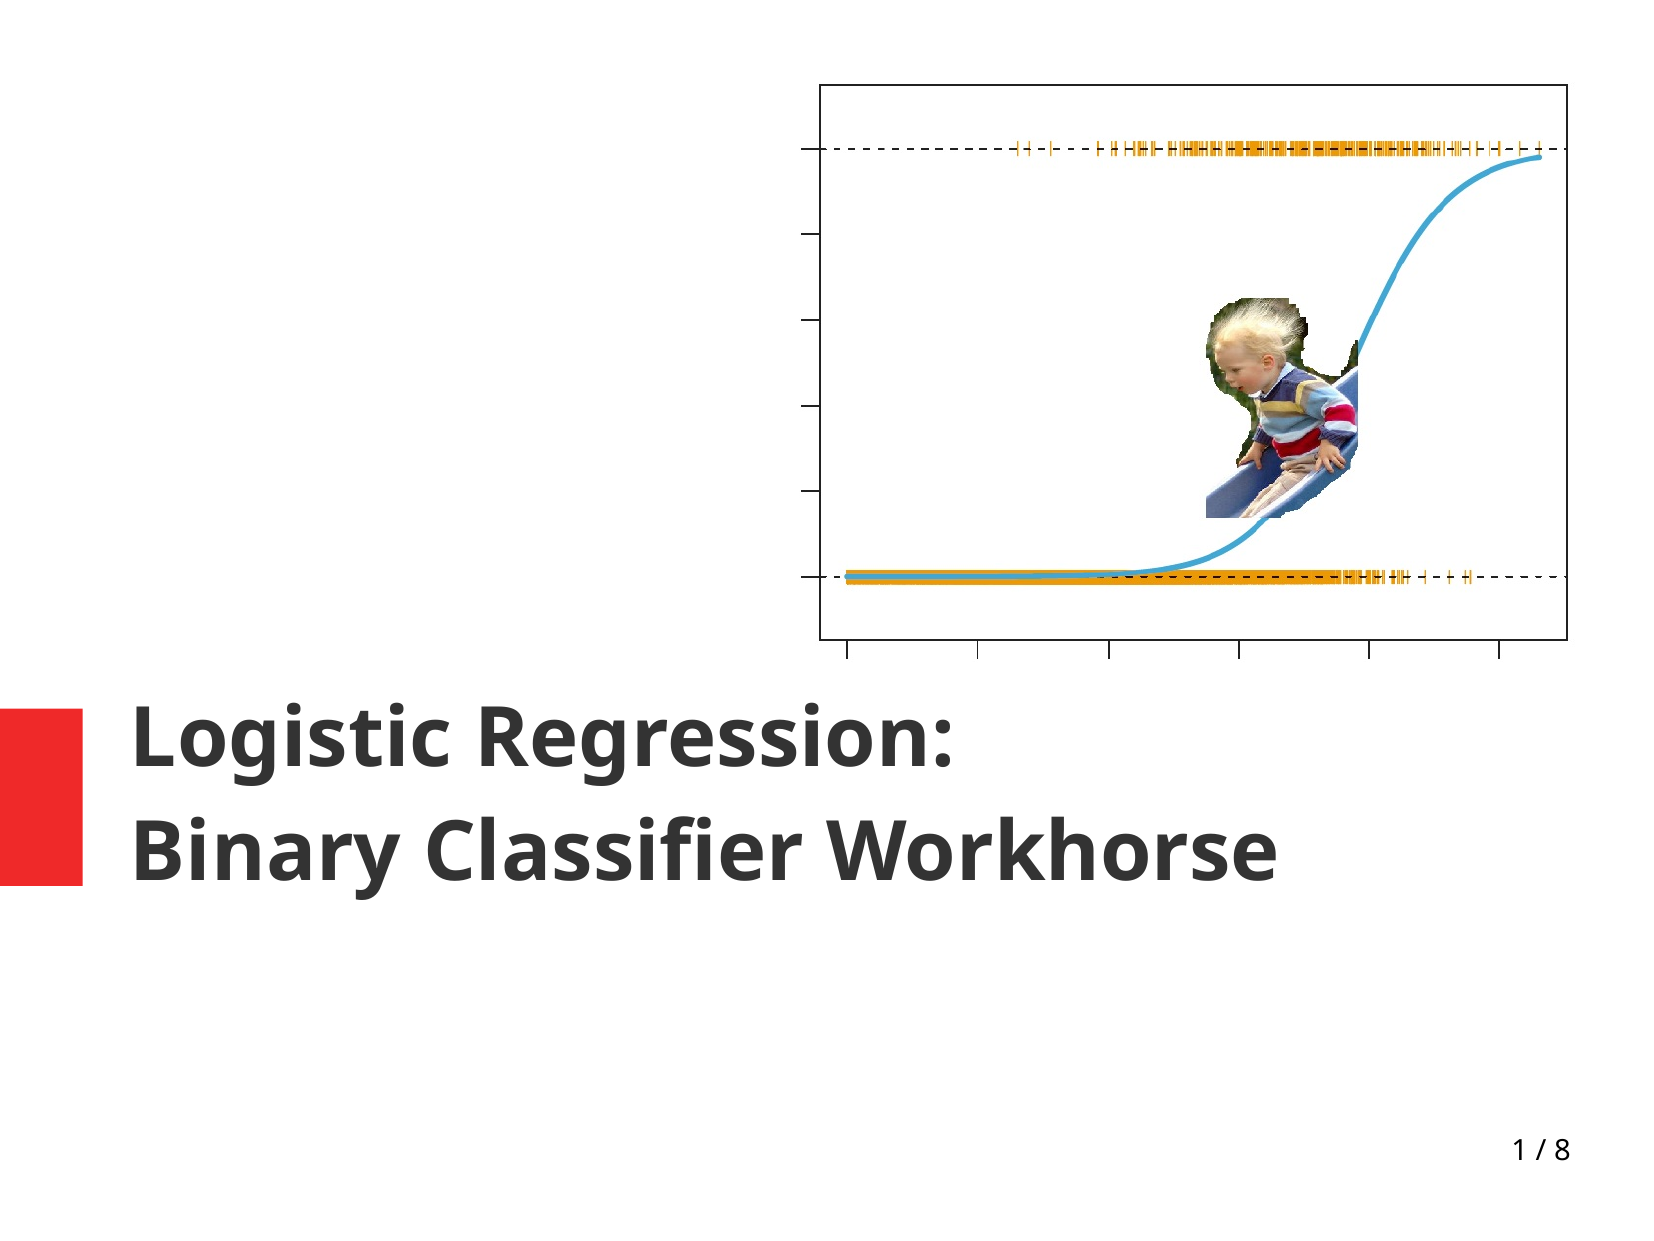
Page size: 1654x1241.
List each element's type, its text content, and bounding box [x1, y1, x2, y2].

picture [791, 58, 1583, 675]
title Logistic Regression: Binary Classifier Workhorse [129, 673, 1536, 910]
